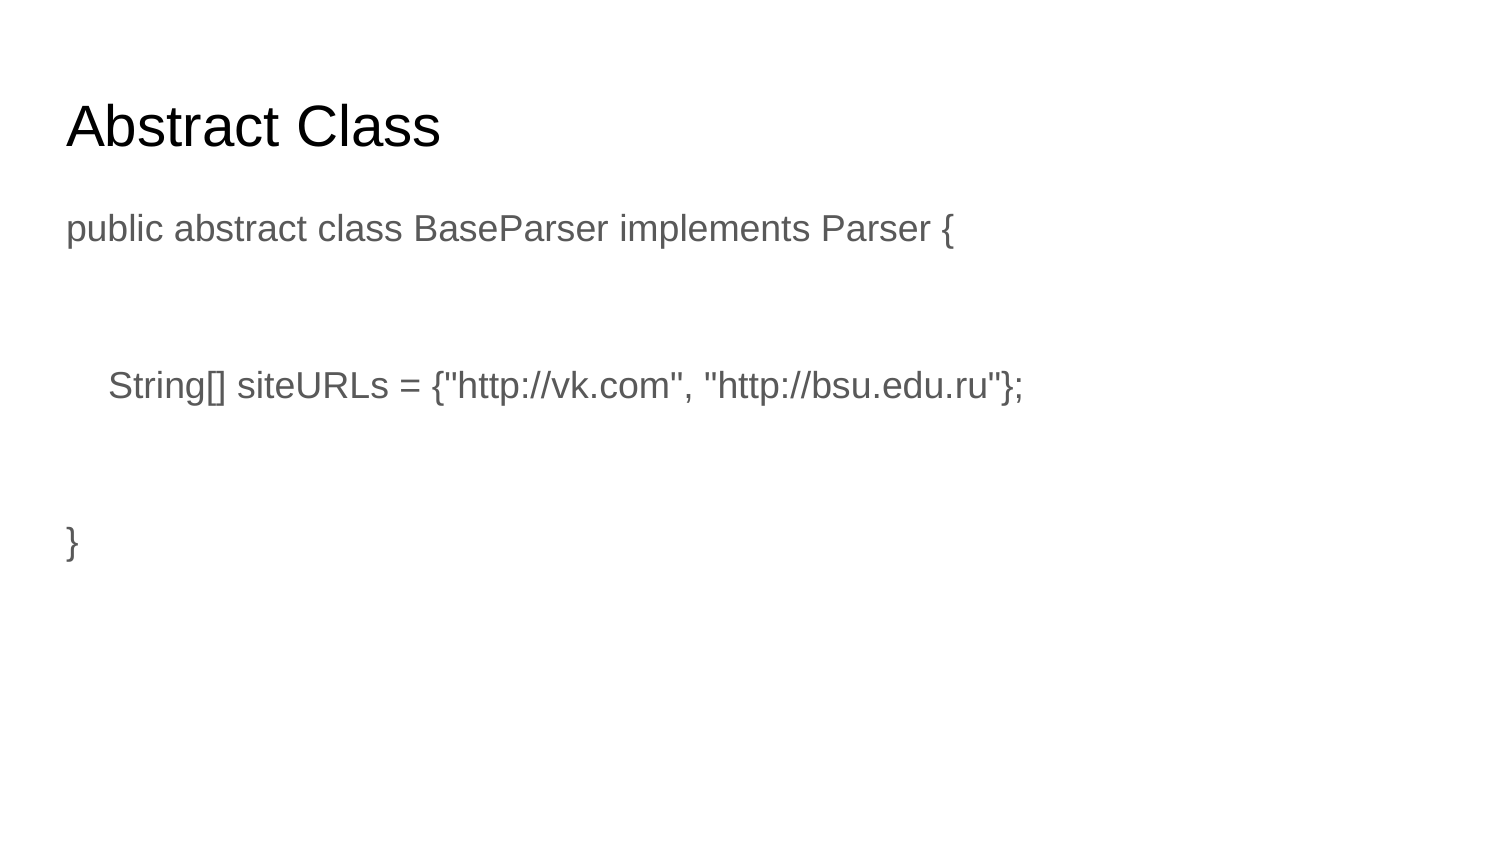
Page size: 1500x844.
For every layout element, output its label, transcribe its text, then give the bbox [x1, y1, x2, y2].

title Abstract Class [51, 72, 1449, 167]
list public abstract class BaseParser implements Parser { String[] siteURLs = {"http://vk.com", "http://bsu.edu.ru"}; } [51, 189, 1449, 750]
